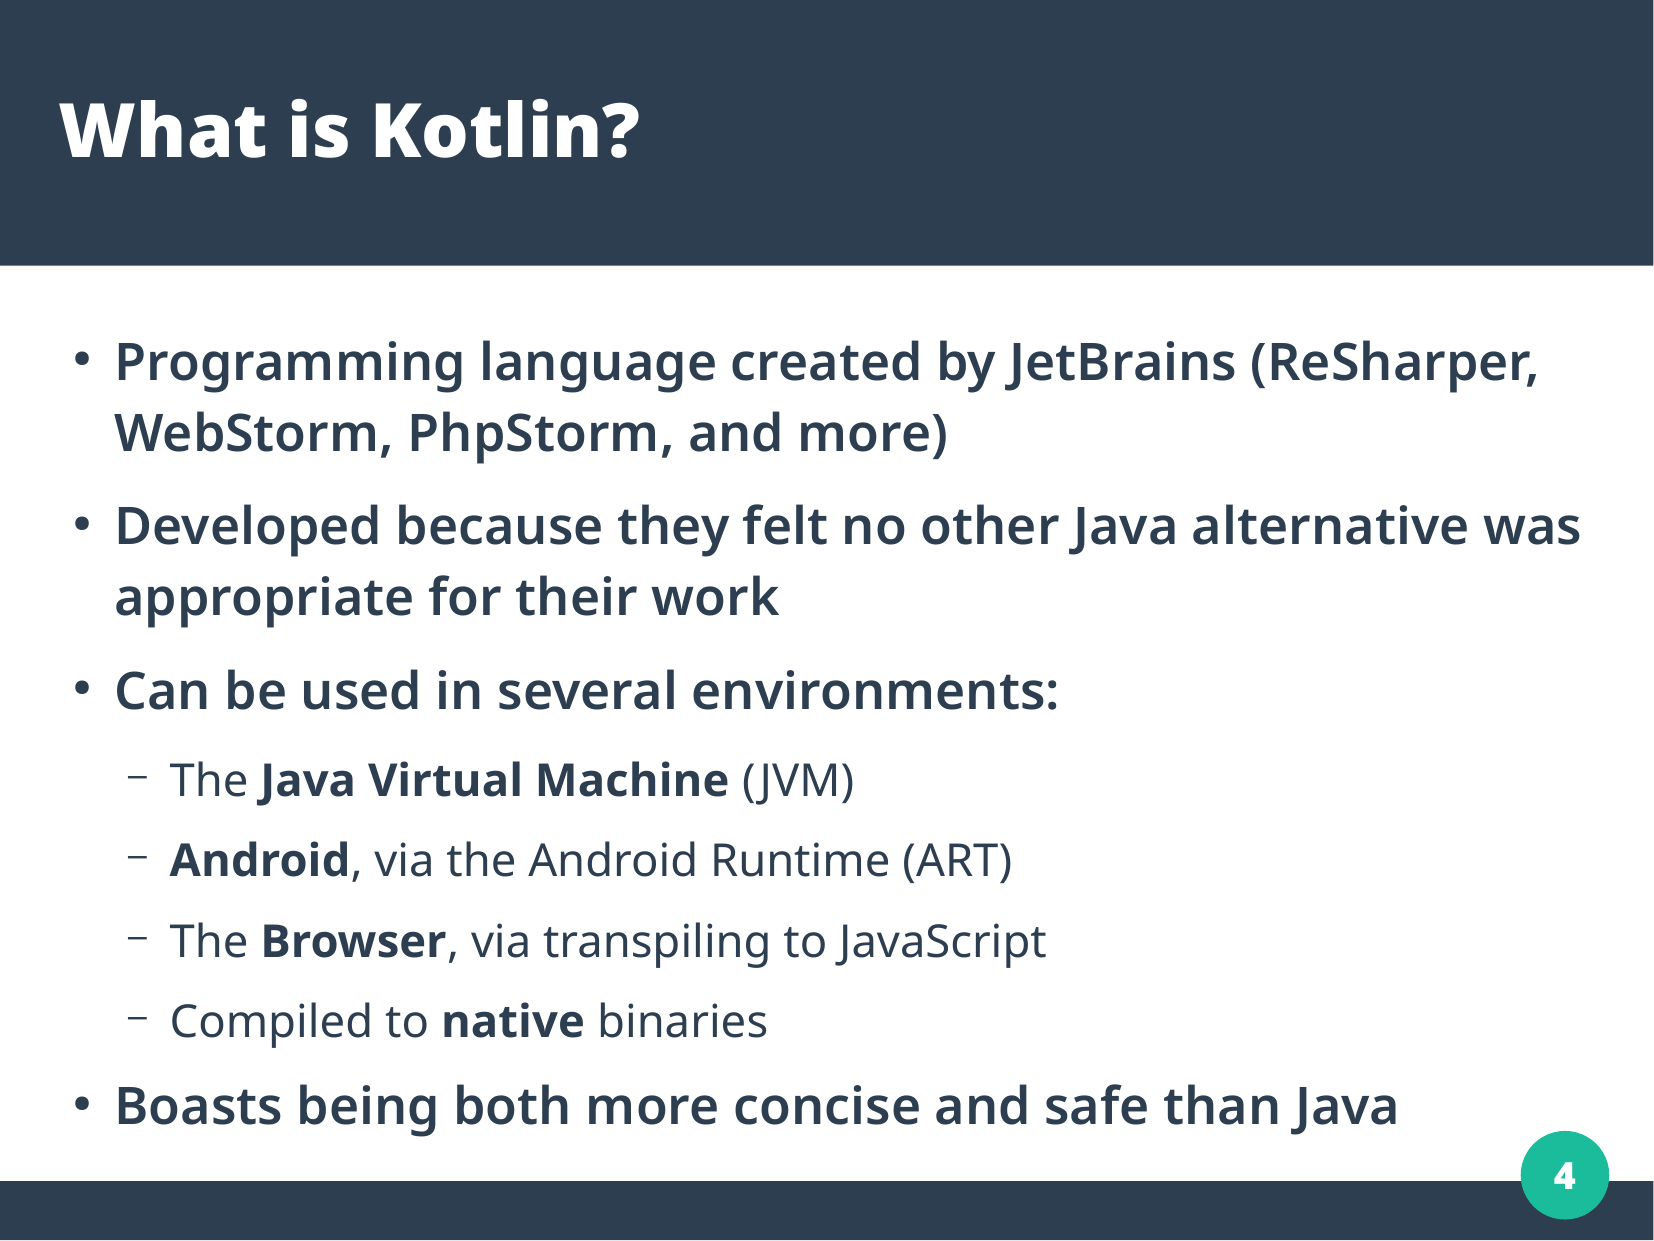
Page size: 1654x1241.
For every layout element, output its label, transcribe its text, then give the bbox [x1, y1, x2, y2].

list Programming language created by JetBrains (ReSharper, WebStorm, PhpStorm, and more) Developed because they felt no other Java alternative was appropriate for their work Can be used in several environments: The Java Virtual Machine (JVM) Android, via the Android Runtime (ART) The Browser, via transpiling to JavaScript Compiled to native binaries Boasts being both more concise and safe than Java [59, 324, 1595, 1152]
title What is Kotlin? [59, 49, 1595, 207]
